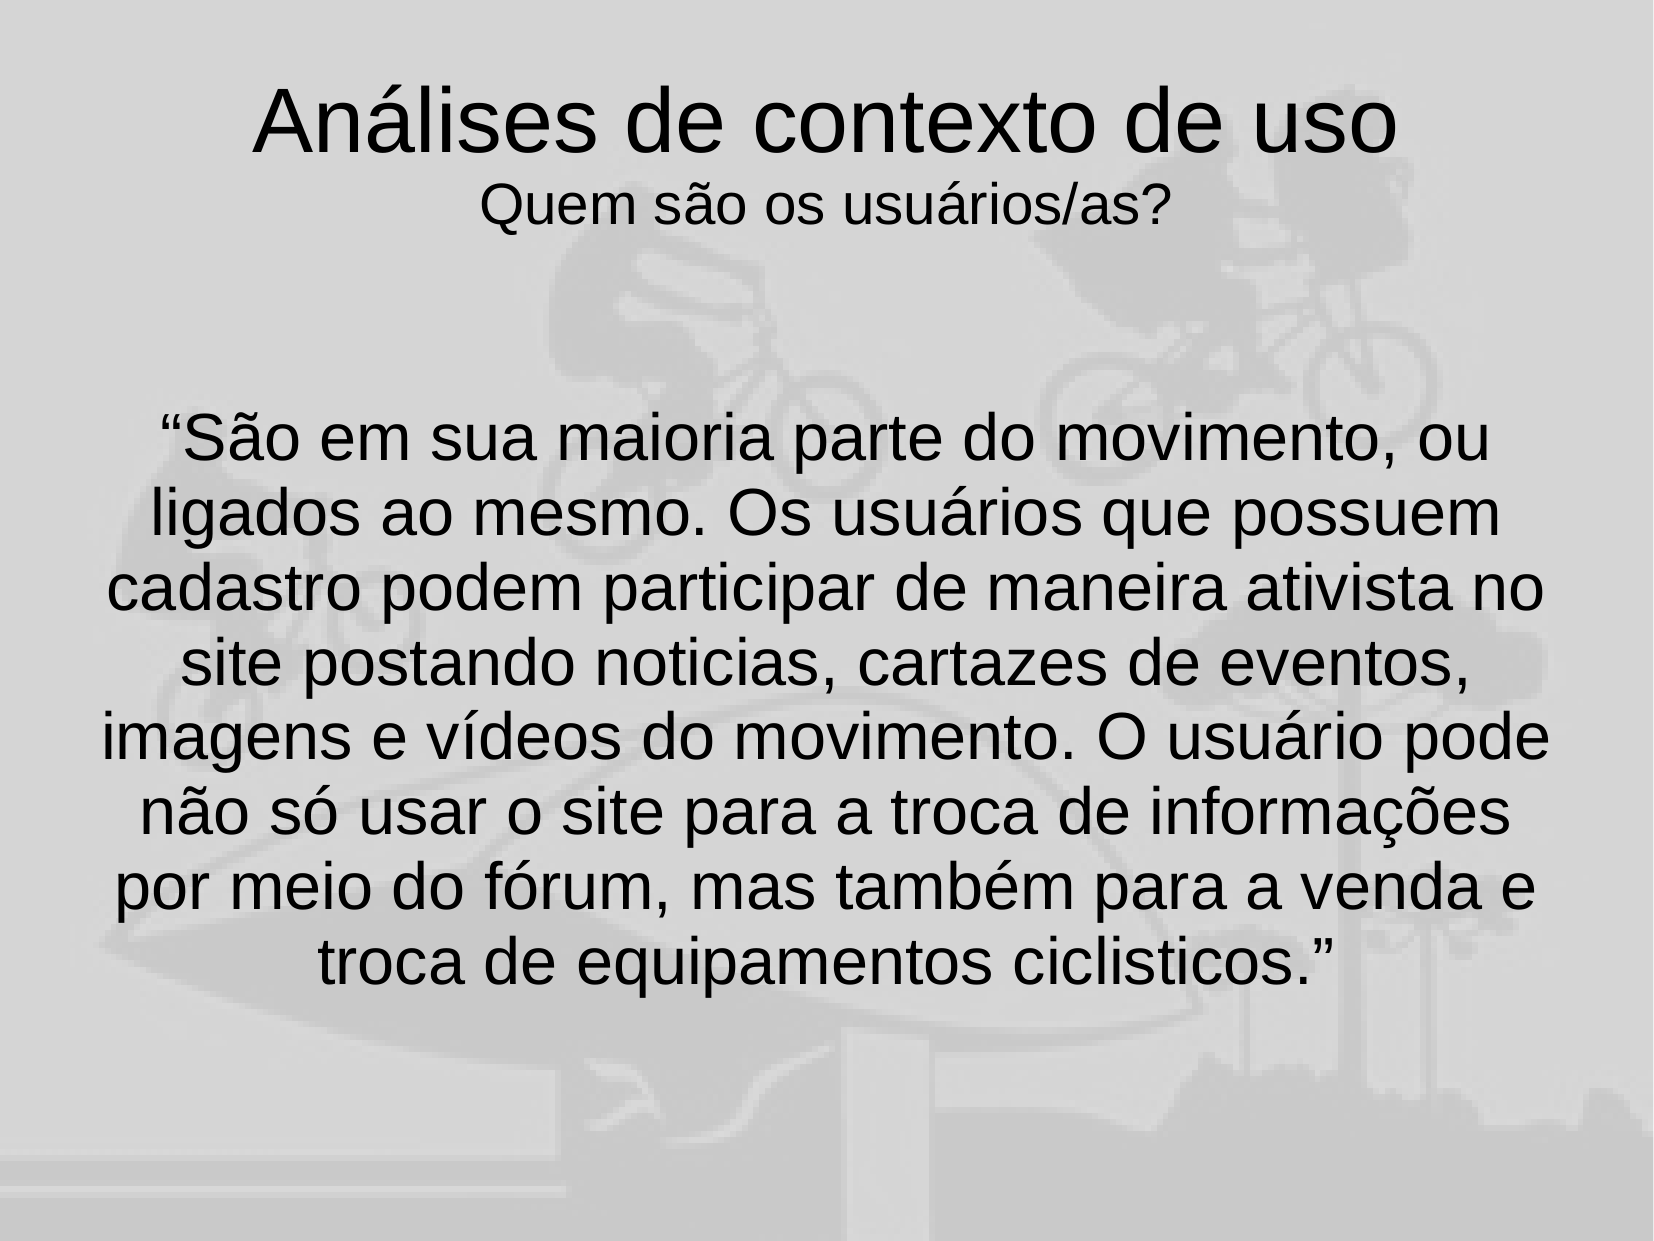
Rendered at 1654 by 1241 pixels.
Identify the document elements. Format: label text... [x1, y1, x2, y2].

subtitle “São em sua maioria parte do movimento, ou ligados ao mesmo. Os usuários que possuem cadastro podem participar de maneira ativista no site postando noticias, cartazes de eventos, imagens e vídeos do movimento. O usuário pode não só usar o site para a troca de informações por meio do fórum, mas também para a venda e troca de equipamentos ciclisticos.” [82, 290, 1571, 1109]
title Análises de contexto de uso Quem são os usuários/as? [82, 49, 1571, 257]
picture [0, 0, 1654, 1241]
